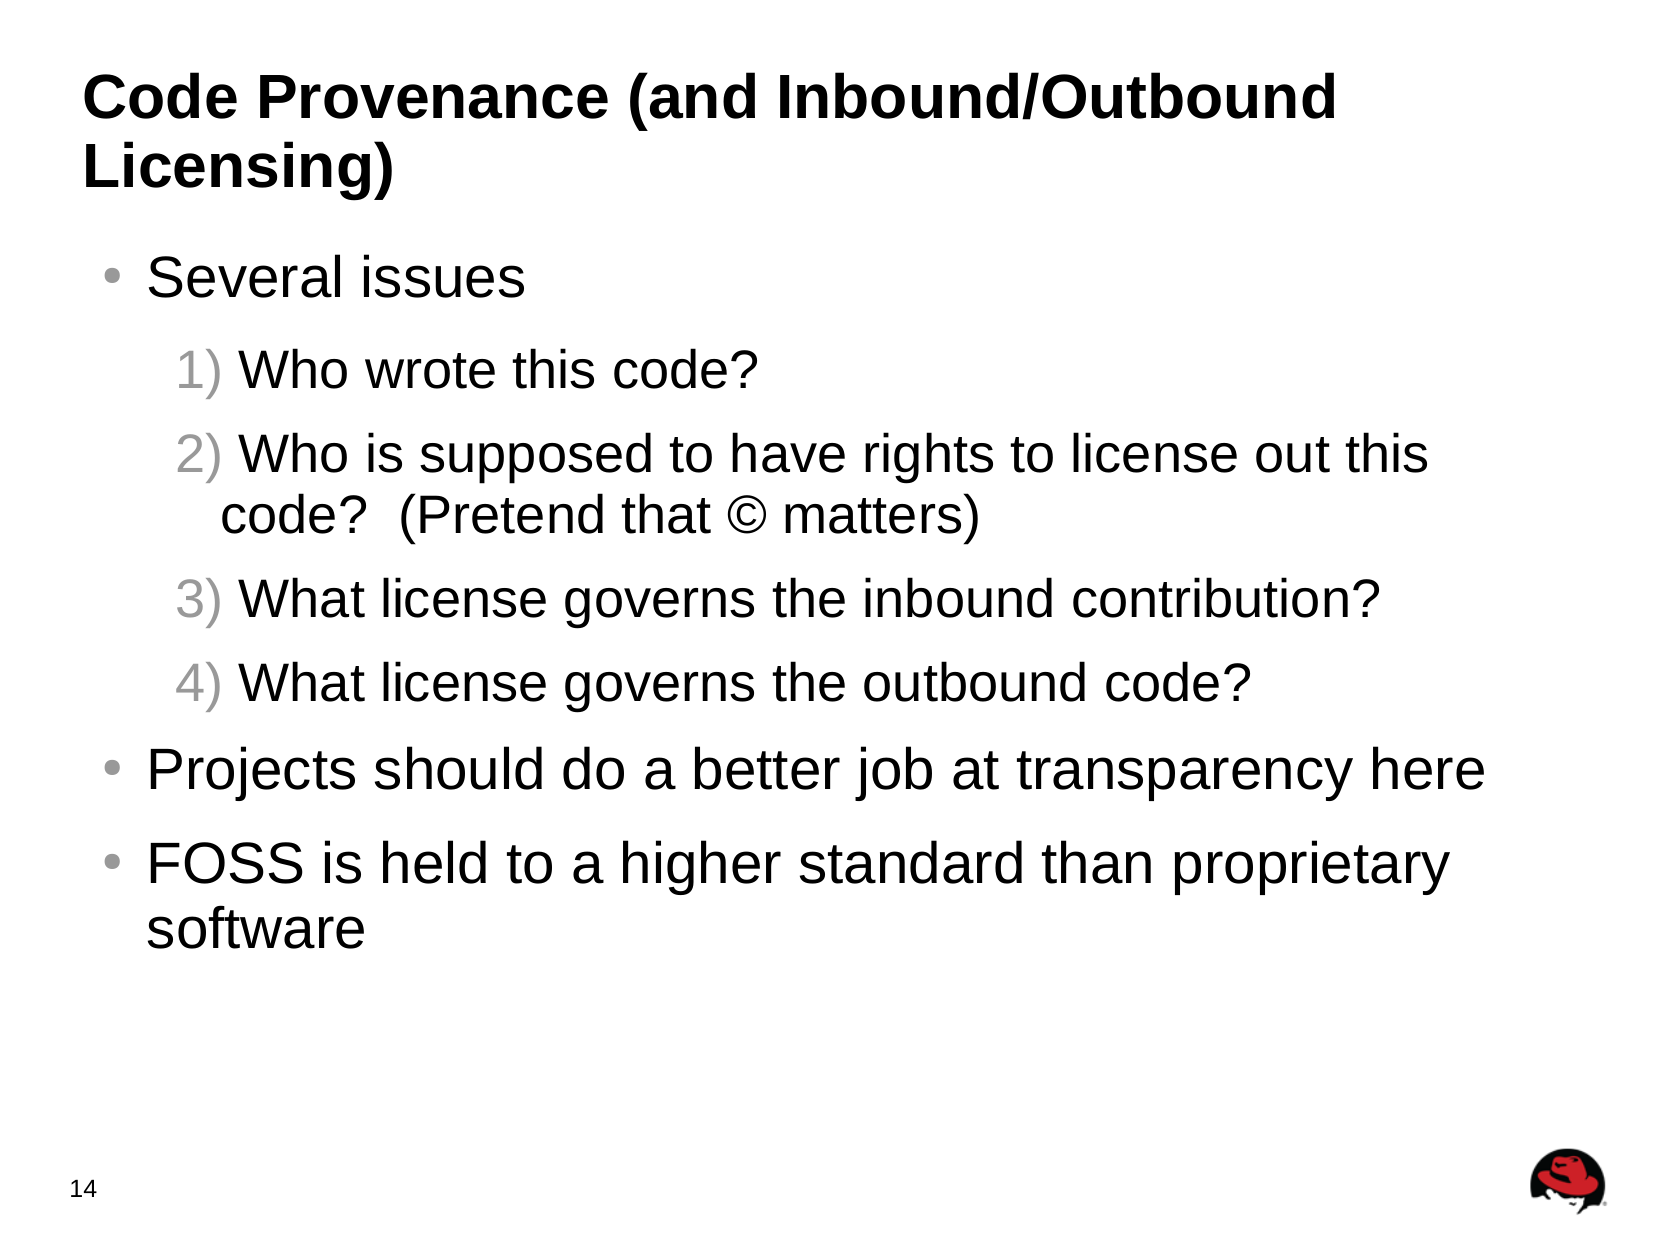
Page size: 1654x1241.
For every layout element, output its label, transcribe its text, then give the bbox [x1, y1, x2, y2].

picture [1529, 1146, 1613, 1224]
list Several issues Who wrote this code? Who is supposed to have rights to license out this code? (Pretend that © matters) What license governs the inbound contribution? What license governs the outbound code? Projects should do a better job at transparency here FOSS is held to a higher standard than proprietary software [86, 244, 1576, 1024]
title Code Provenance (and Inbound/Outbound Licensing) [82, 45, 1571, 218]
